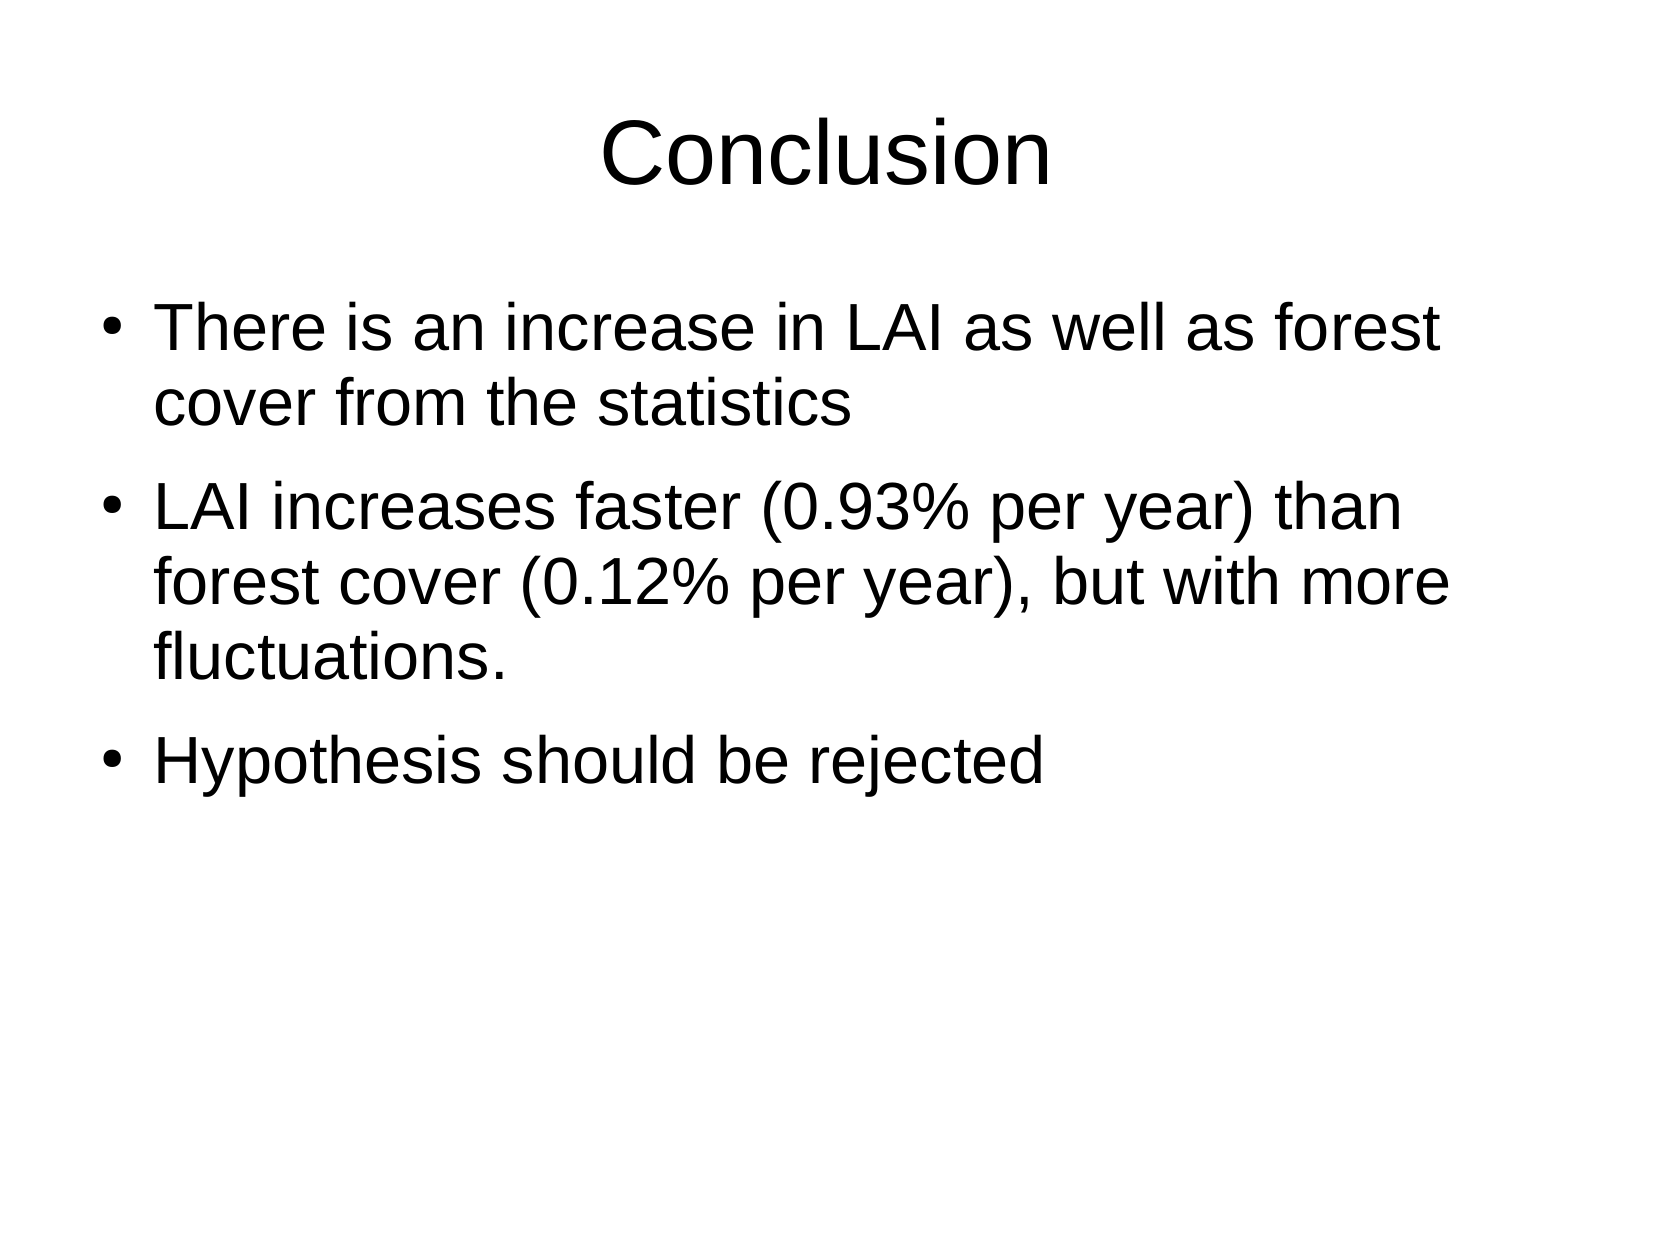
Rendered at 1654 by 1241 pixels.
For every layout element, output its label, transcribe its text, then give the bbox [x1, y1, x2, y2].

list There is an increase in LAI as well as forest cover from the statistics LAI increases faster (0.93% per year) than forest cover (0.12% per year), but with more fluctuations. Hypothesis should be rejected [82, 290, 1571, 1010]
title Conclusion [82, 49, 1571, 257]
